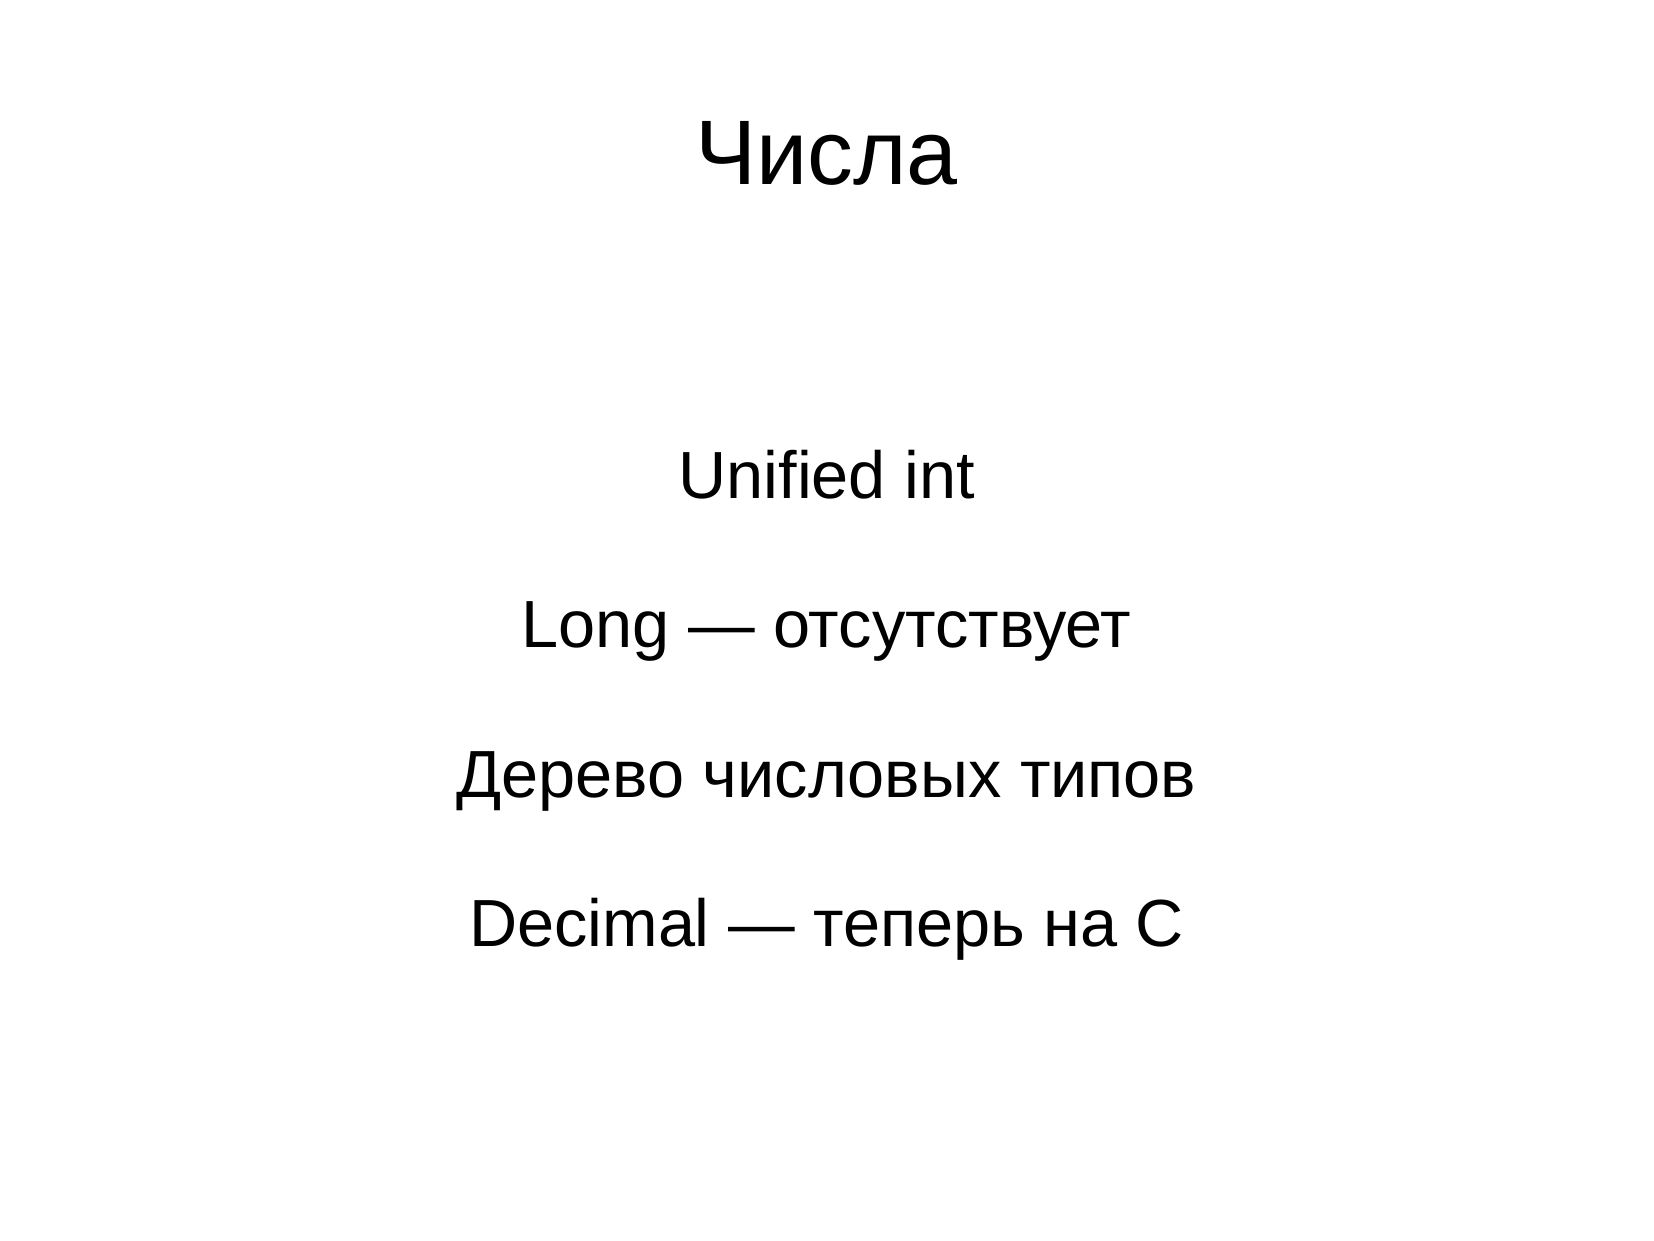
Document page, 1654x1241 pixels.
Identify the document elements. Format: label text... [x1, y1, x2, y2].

subtitle Unified int Long — отсутствует Дерево числовых типов Decimal — теперь на C [82, 290, 1571, 1109]
title Числа [82, 49, 1571, 257]
